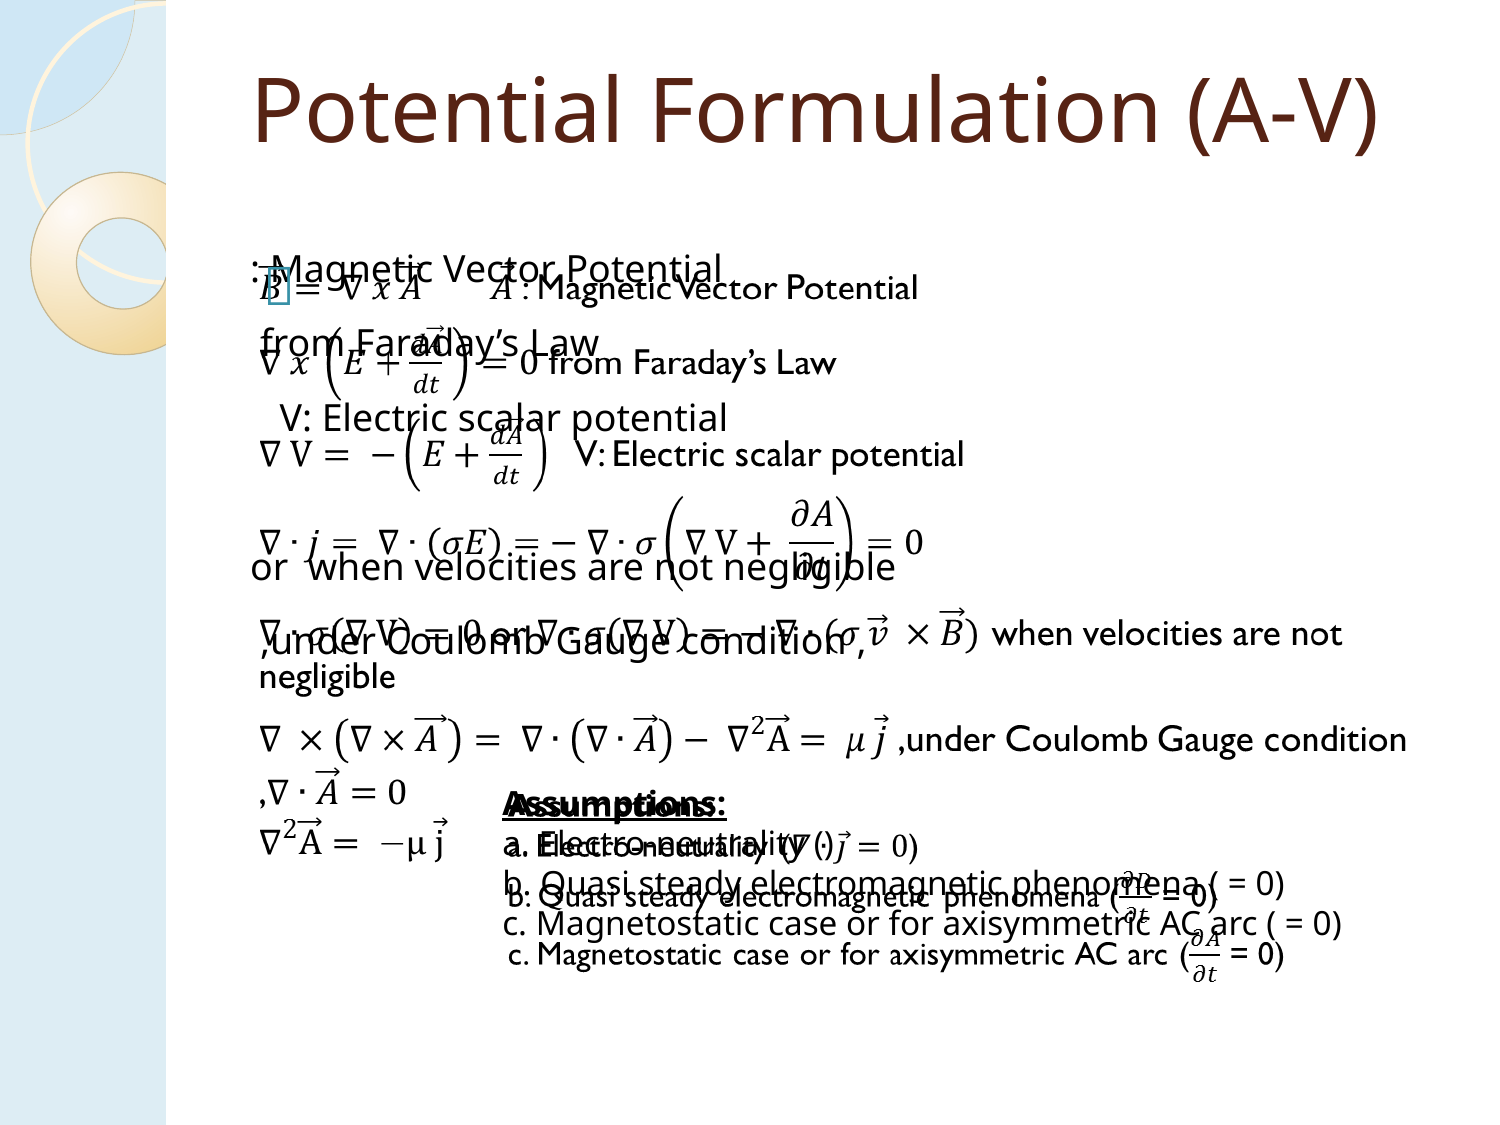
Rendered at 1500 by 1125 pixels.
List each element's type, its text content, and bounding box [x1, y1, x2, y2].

text_box [487, 774, 1500, 1043]
title Potential Formulation (A-V) [235, 45, 1466, 233]
list [235, 237, 1466, 1025]
